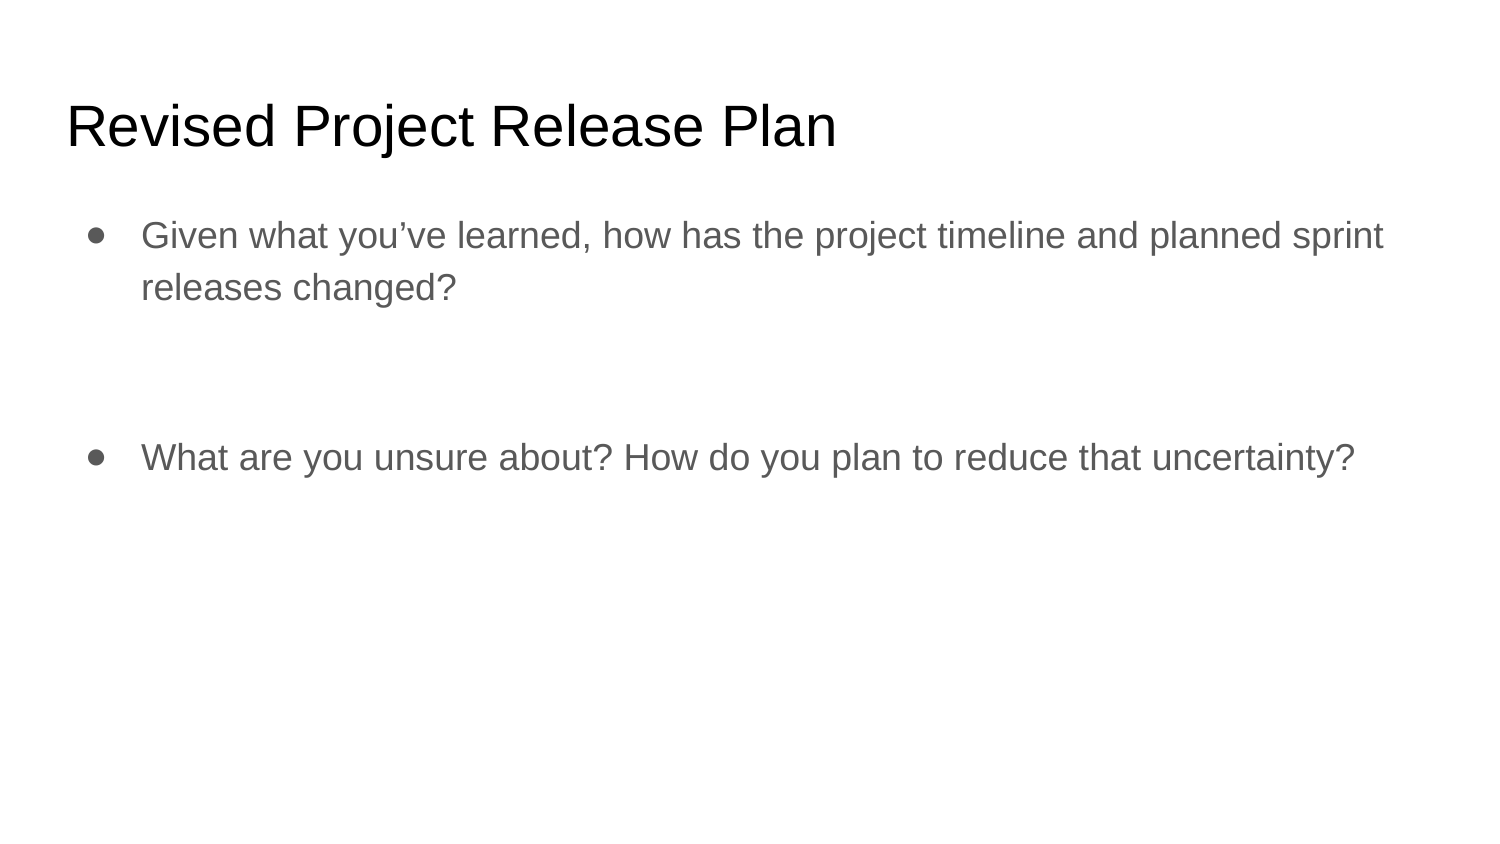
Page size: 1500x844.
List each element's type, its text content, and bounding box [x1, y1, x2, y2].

title Revised Project Release Plan [51, 72, 1449, 167]
list Given what you’ve learned, how has the project timeline and planned sprint releases changed? What are you unsure about? How do you plan to reduce that uncertainty? [51, 189, 1449, 750]
